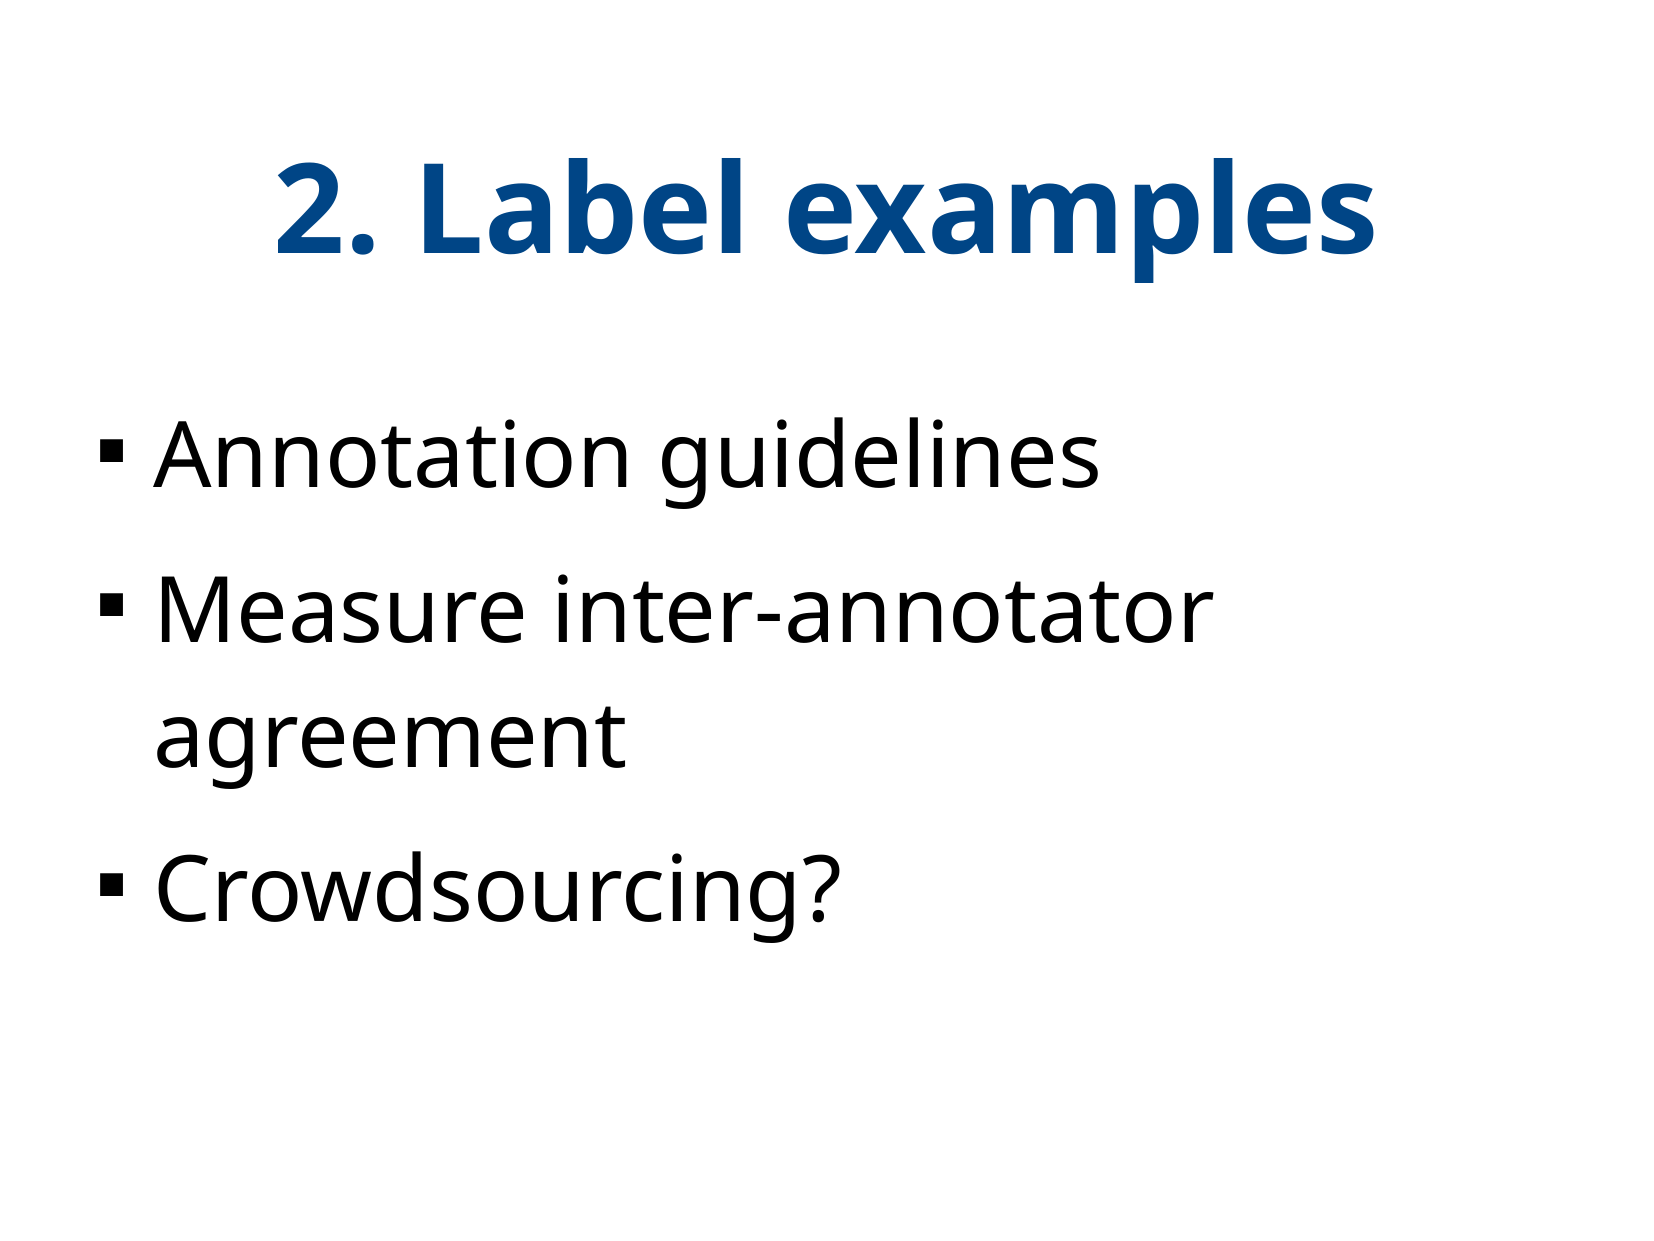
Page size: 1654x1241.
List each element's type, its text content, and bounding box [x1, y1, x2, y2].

title 2. Label examples [82, 49, 1571, 360]
list Annotation guidelines Measure inter-annotator agreement Crowdsourcing? [82, 389, 1538, 1110]
